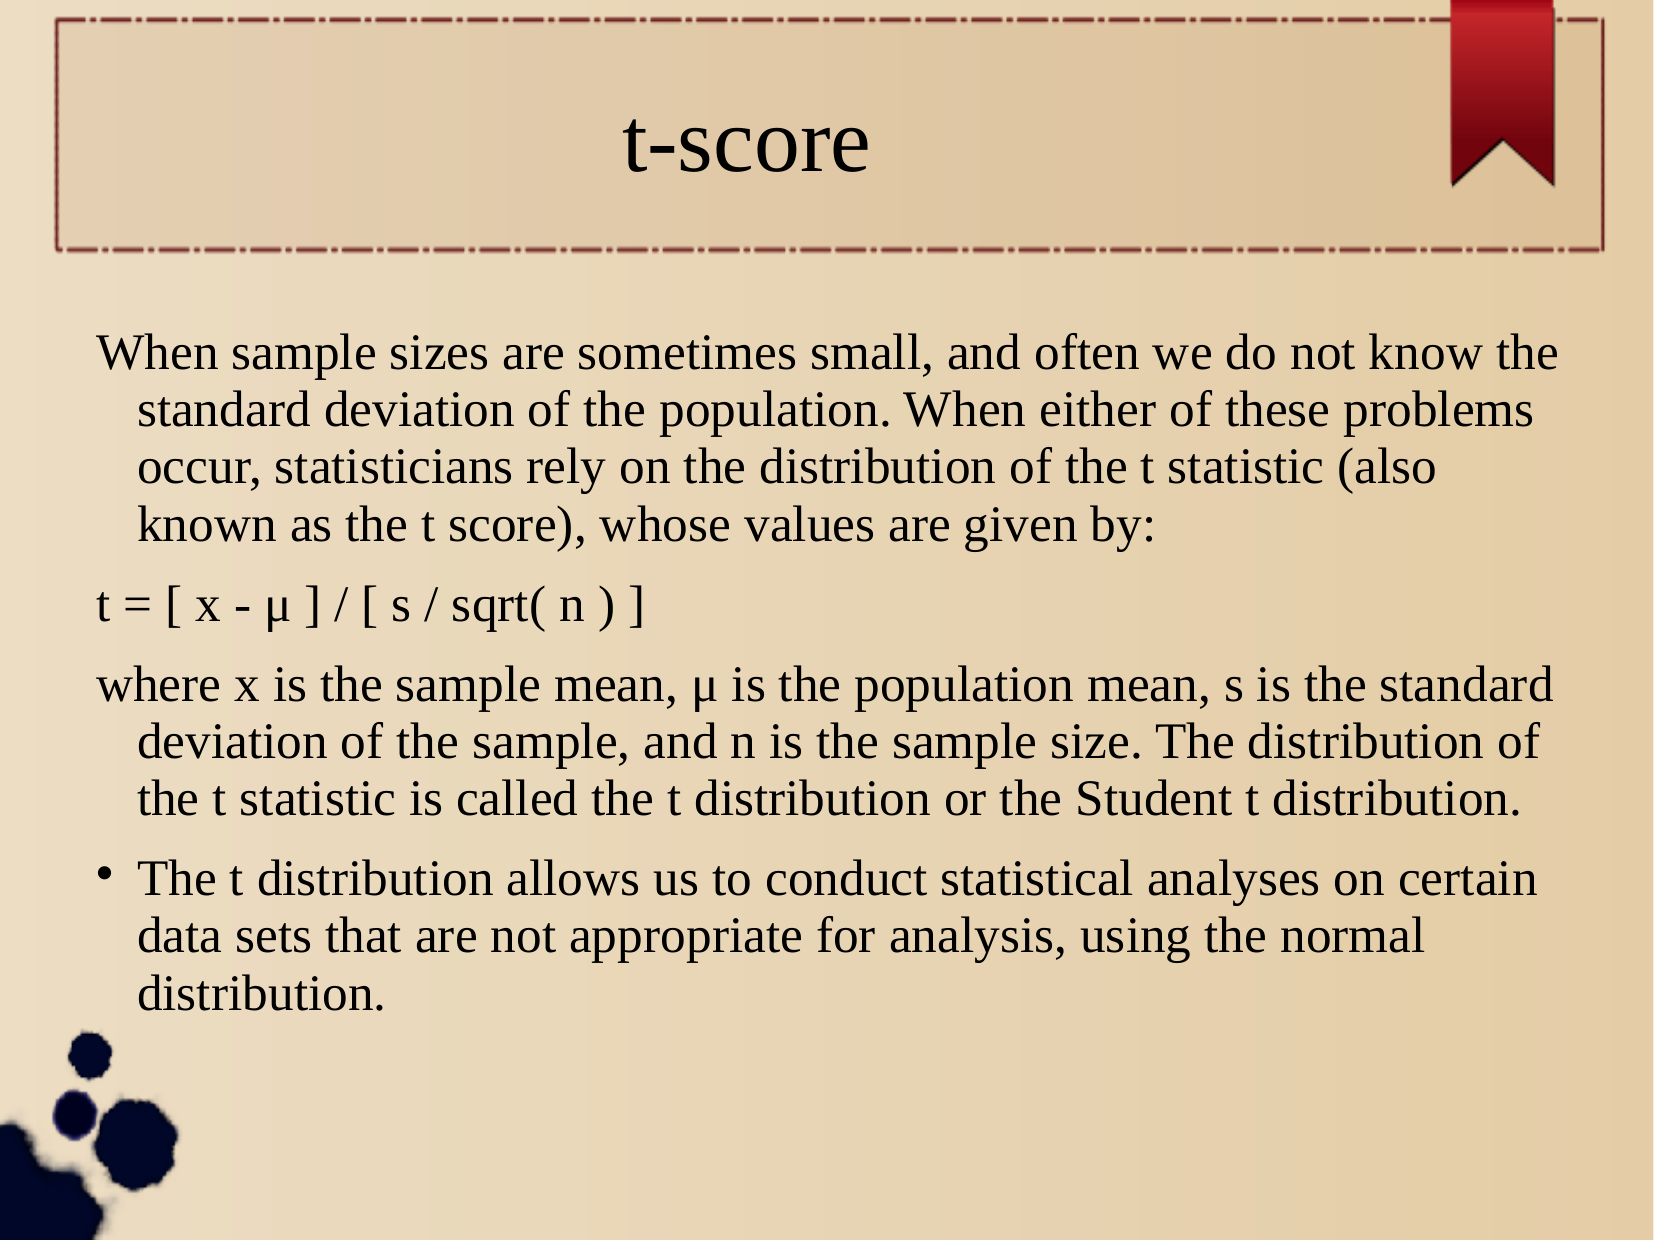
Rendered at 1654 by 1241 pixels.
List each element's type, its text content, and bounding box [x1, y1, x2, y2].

list When sample sizes are sometimes small, and often we do not know the standard deviation of the population. When either of these problems occur, statisticians rely on the distribution of the t statistic (also known as the t score), whose values are given by: t = [ x - μ ] / [ s / sqrt( n ) ] where x is the sample mean, μ is the population mean, s is the standard deviation of the sample, and n is the sample size. The distribution of the t statistic is called the t distribution or the Student t distribution. The t distribution allows us to conduct statistical analyses on certain data sets that are not appropriate for analysis, using the normal distribution. [82, 319, 1571, 1039]
title t-score [82, 47, 1412, 229]
picture [0, 0, 1654, 1240]
